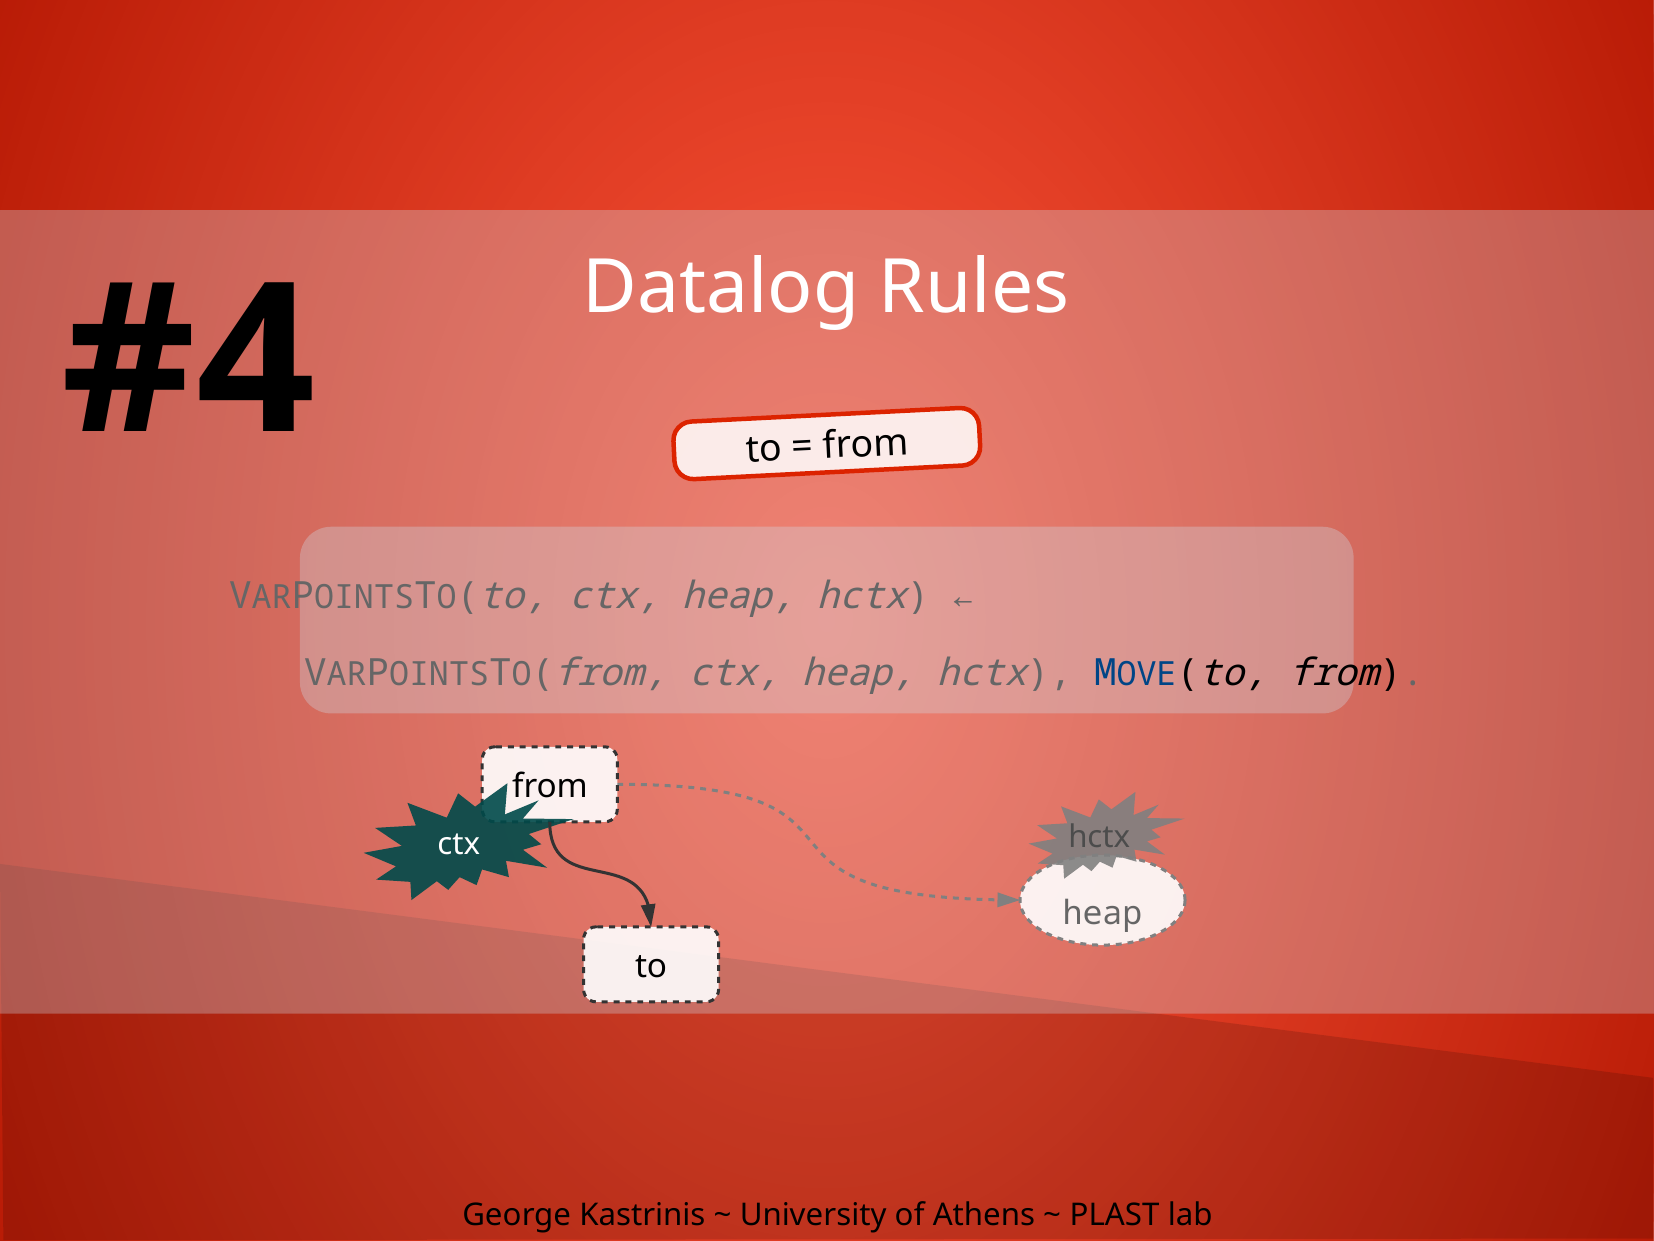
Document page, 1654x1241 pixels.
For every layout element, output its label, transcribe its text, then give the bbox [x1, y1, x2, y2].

text_box VARPOINTSTO(to, ctx, heap, hctx) ← VARPOINTSTO(from, ctx, heap, hctx), MOVE(to, from). [299, 526, 1354, 714]
text_box to = from [673, 408, 981, 480]
text_box from [482, 746, 618, 822]
text_box #4 [46, 201, 361, 451]
text_box ctx [363, 783, 574, 901]
text_box heap [1020, 857, 1186, 946]
text_box [0, 210, 1654, 1014]
text_box Datalog Rules [568, 225, 1086, 331]
text_box to [583, 926, 719, 1002]
text_box hctx [1028, 791, 1185, 879]
text_box George Kastrinis ~ University of Athens ~ PLAST lab [447, 1185, 1207, 1236]
